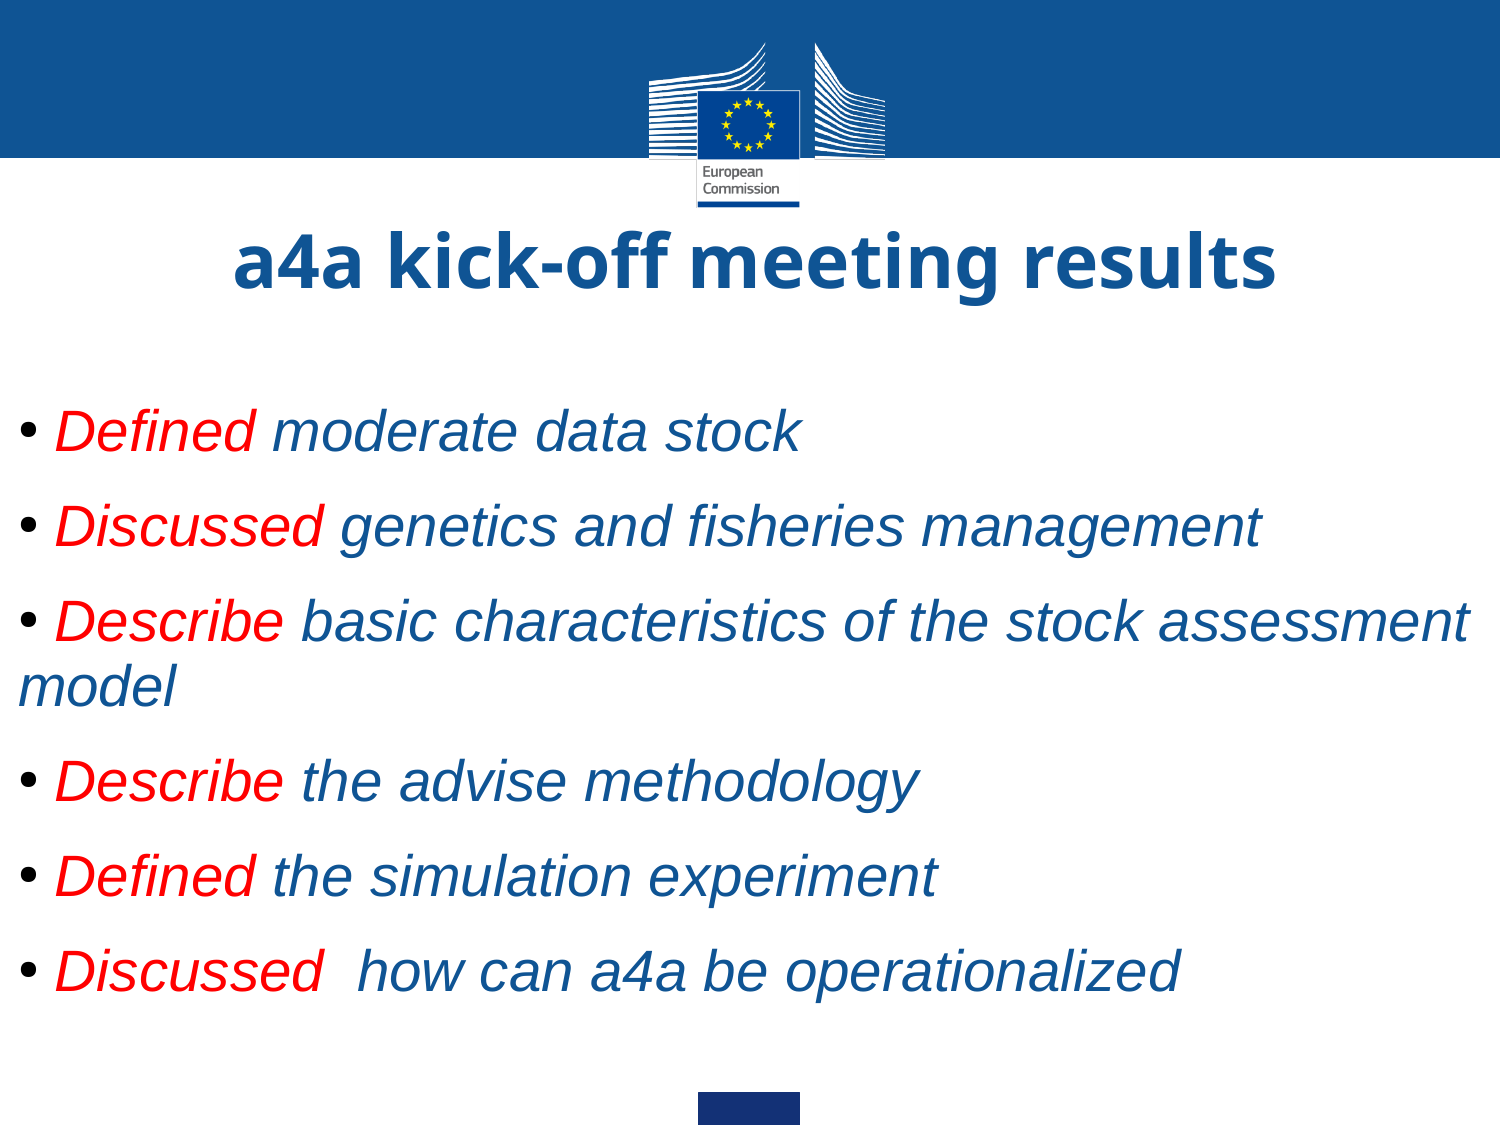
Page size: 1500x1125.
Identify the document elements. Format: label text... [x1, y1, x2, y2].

title Defined moderate data stock Discussed genetics and fisheries management Describe basic characteristics of the stock assessment model Describe the advise methodology Defined the simulation experiment Discussed how can a4a be operationalized [18, 398, 1489, 1004]
title a4a kick-off meeting results [11, 155, 1500, 363]
picture [649, 42, 885, 155]
